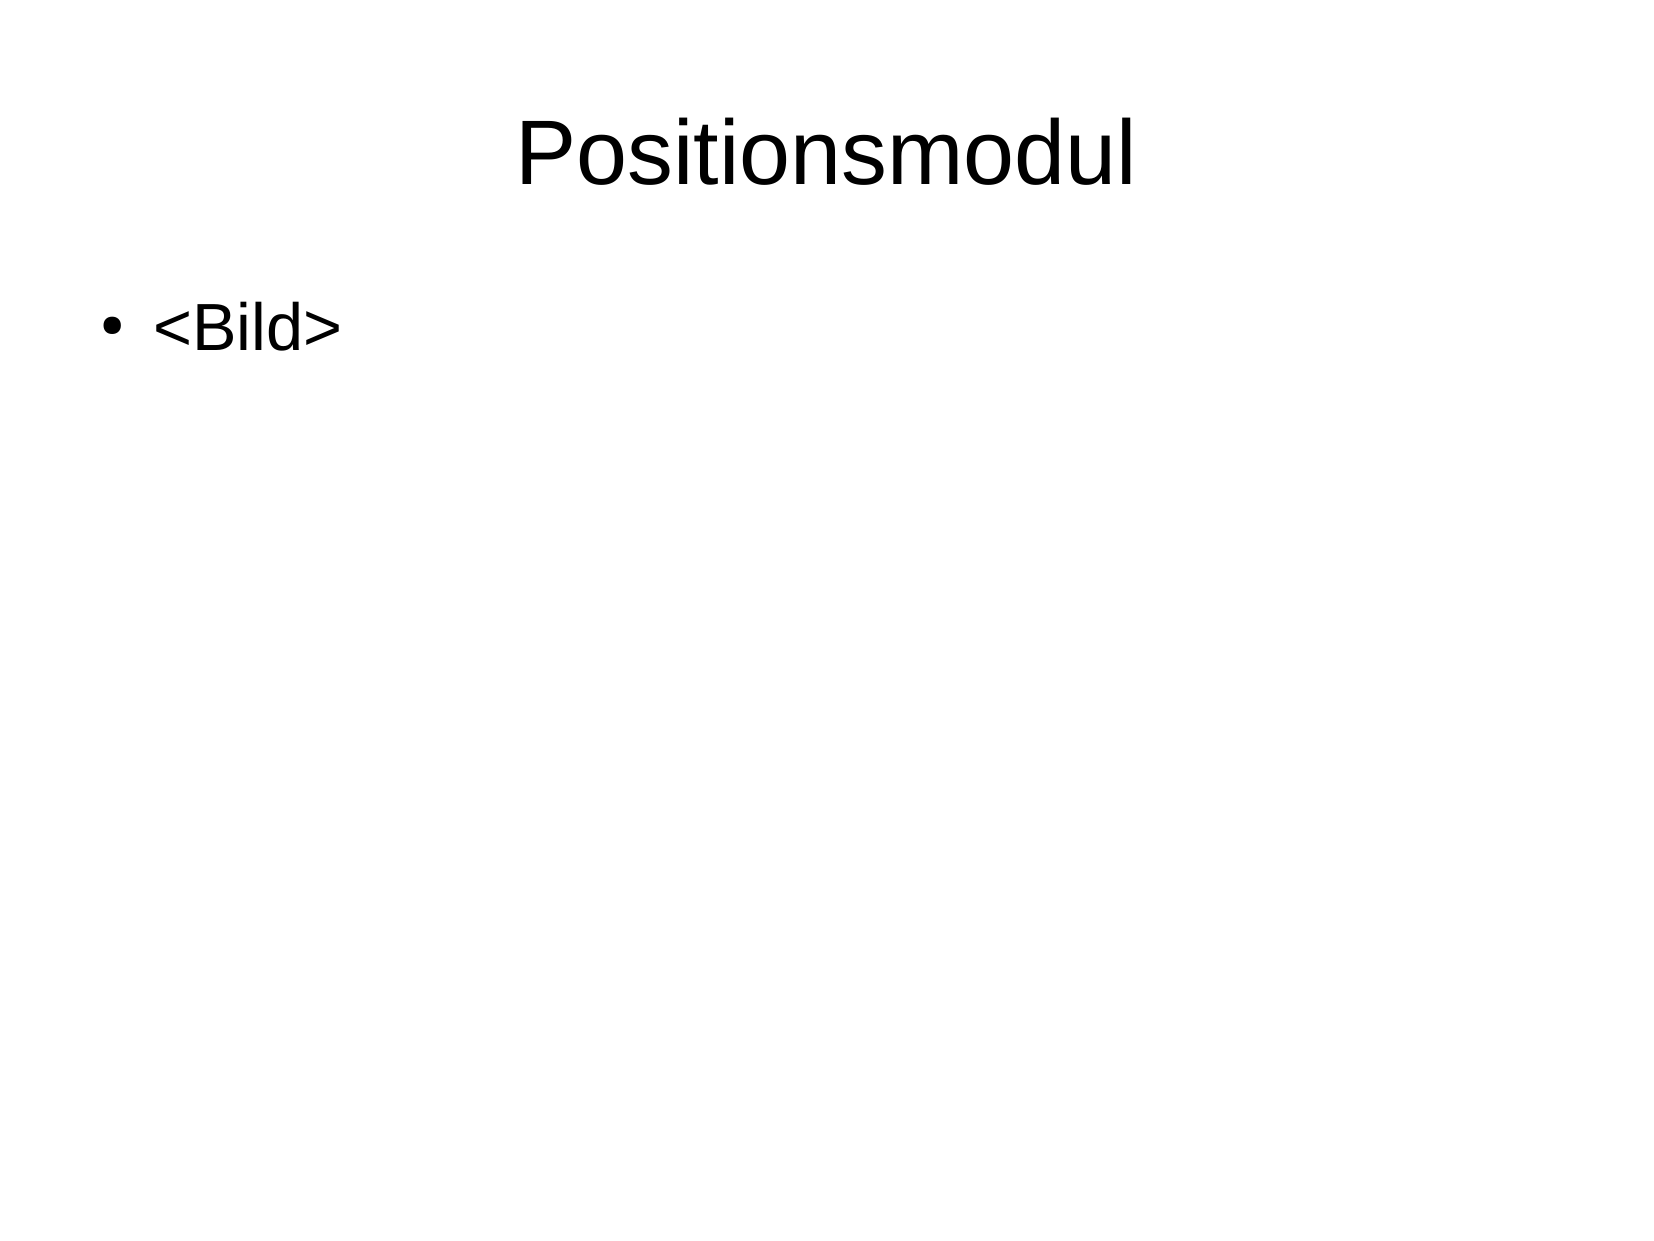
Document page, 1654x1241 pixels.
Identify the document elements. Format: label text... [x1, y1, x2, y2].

title Positionsmodul [82, 49, 1571, 257]
list <Bild> [82, 290, 1571, 1010]
